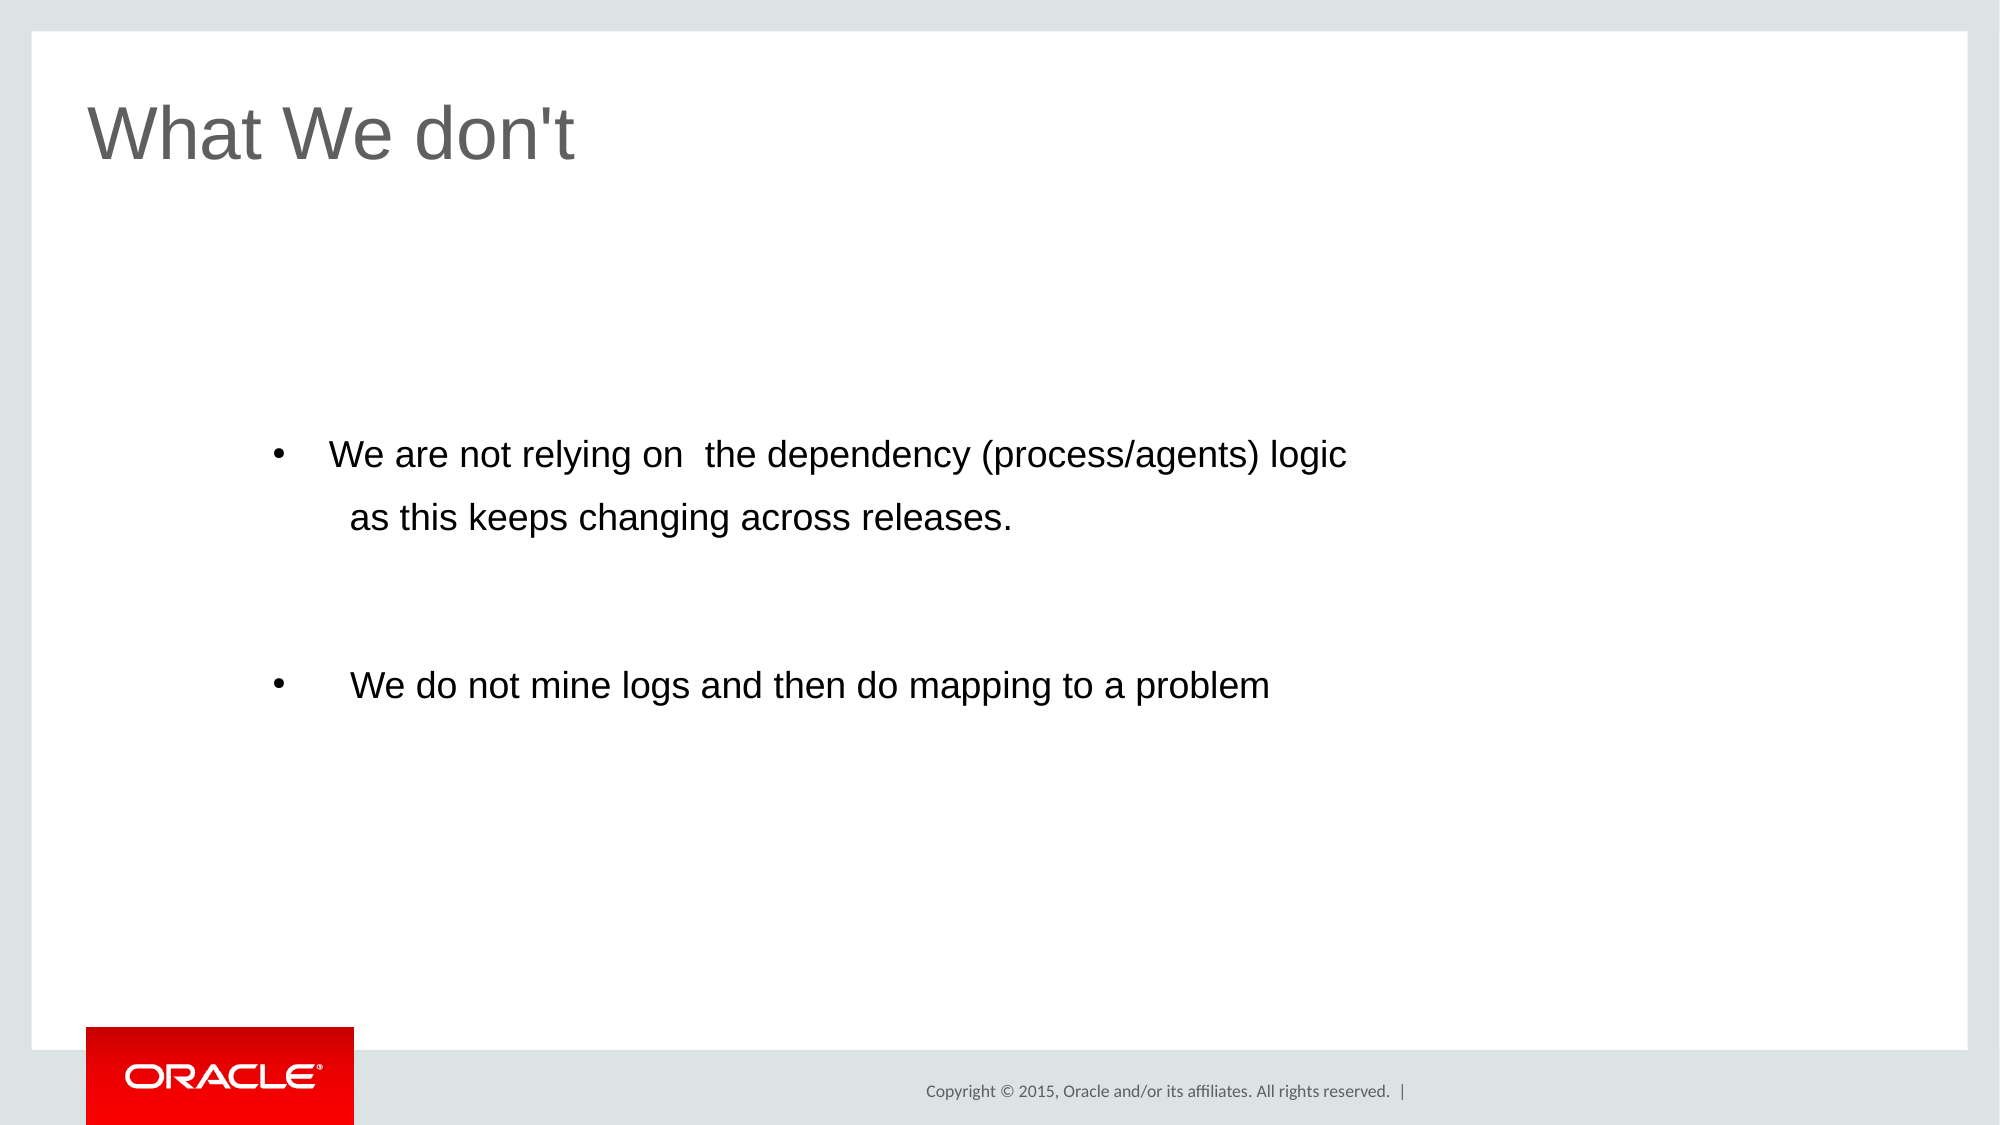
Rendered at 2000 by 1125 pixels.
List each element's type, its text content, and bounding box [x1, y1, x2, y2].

picture [86, 1027, 354, 1125]
text_box We are not relying on the dependency (process/agents) logic as this keeps changing across releases. We do not mine logs and then do mapping to a problem [257, 404, 2000, 757]
title What We don't [87, 66, 1913, 213]
